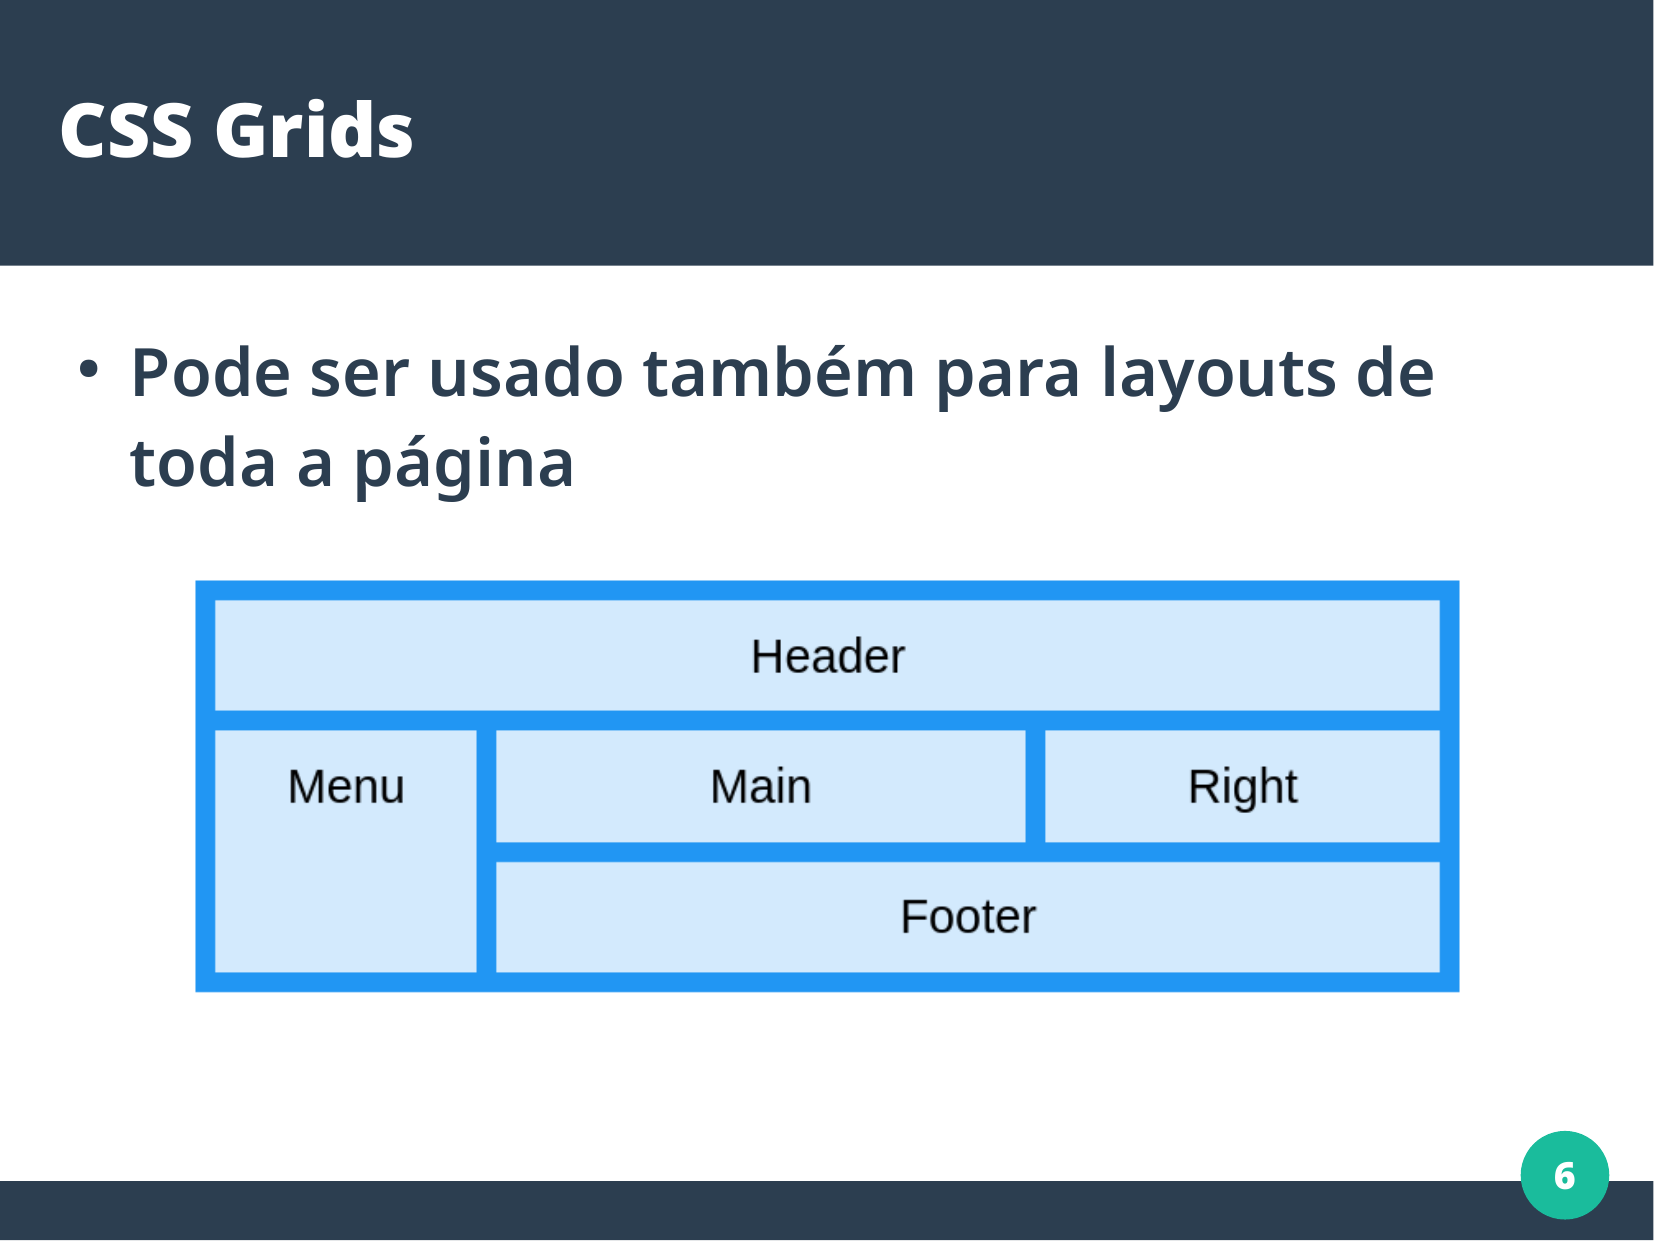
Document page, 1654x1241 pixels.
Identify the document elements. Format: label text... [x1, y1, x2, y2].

list Pode ser usado também para layouts de toda a página [59, 324, 1595, 1152]
picture [181, 566, 1473, 1004]
title CSS Grids [59, 49, 1595, 207]
